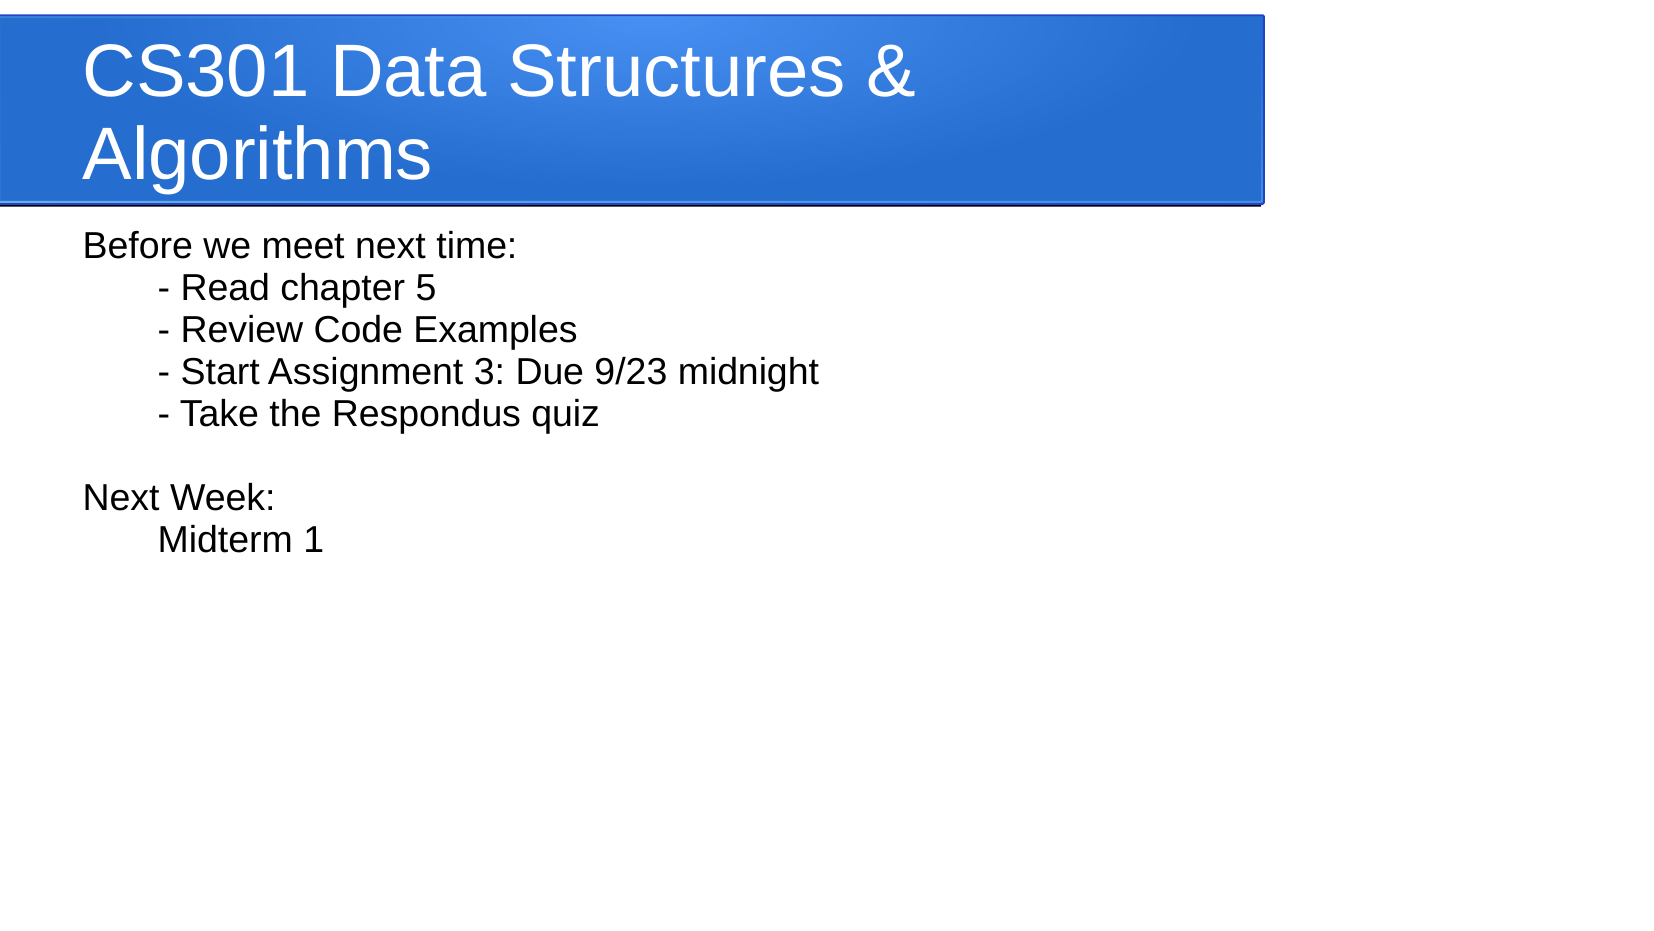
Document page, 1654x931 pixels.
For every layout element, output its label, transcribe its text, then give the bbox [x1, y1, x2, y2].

title CS301 Data Structures & Algorithms [82, 29, 1235, 196]
subtitle Before we meet next time: - Read chapter 5 - Review Code Examples - Start Assignment 3: Due 9/23 midnight - Take the Respondus quiz Next Week: Midterm 1 [82, 224, 1096, 855]
